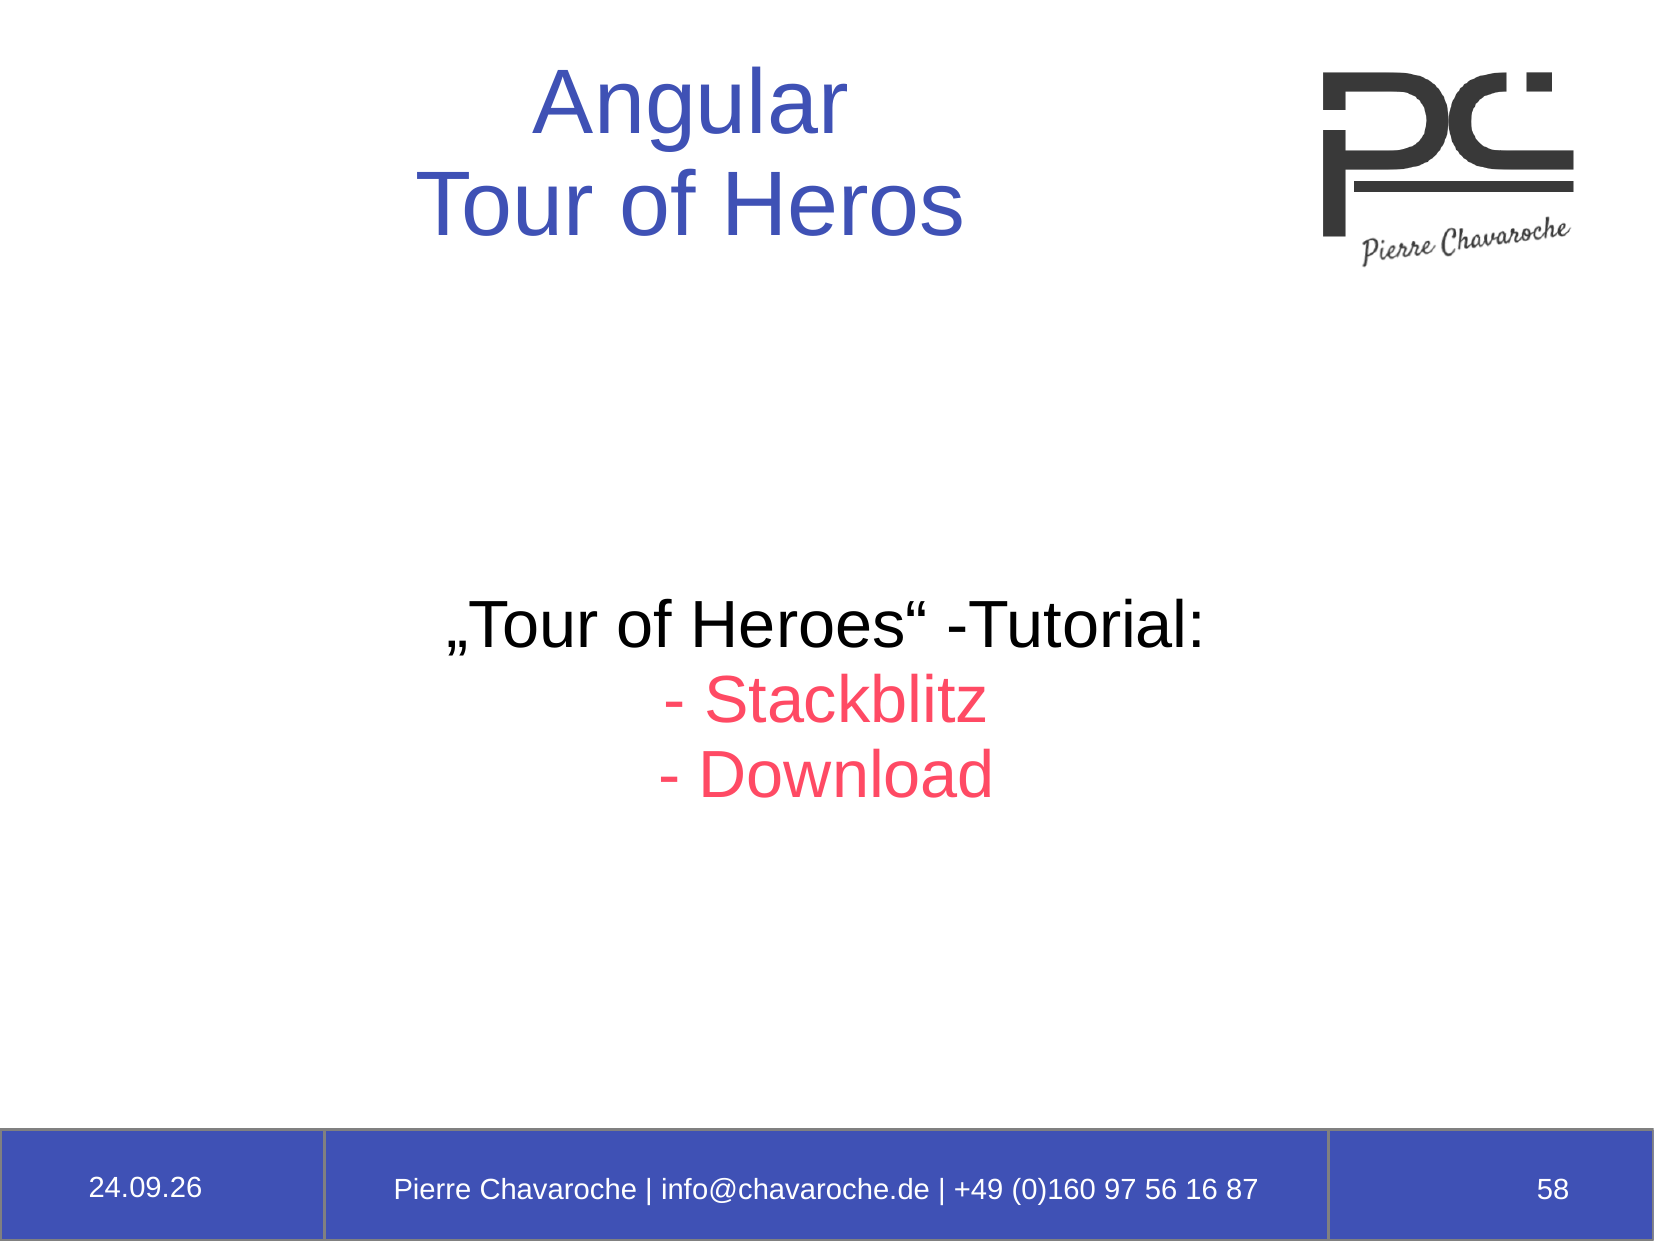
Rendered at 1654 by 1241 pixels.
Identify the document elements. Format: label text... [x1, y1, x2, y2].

subtitle „Tour of Heroes“ -Tutorial: - Stackblitz - Download [82, 290, 1571, 1109]
title Angular Tour of Heros [82, 49, 1300, 257]
picture [1307, 29, 1589, 311]
